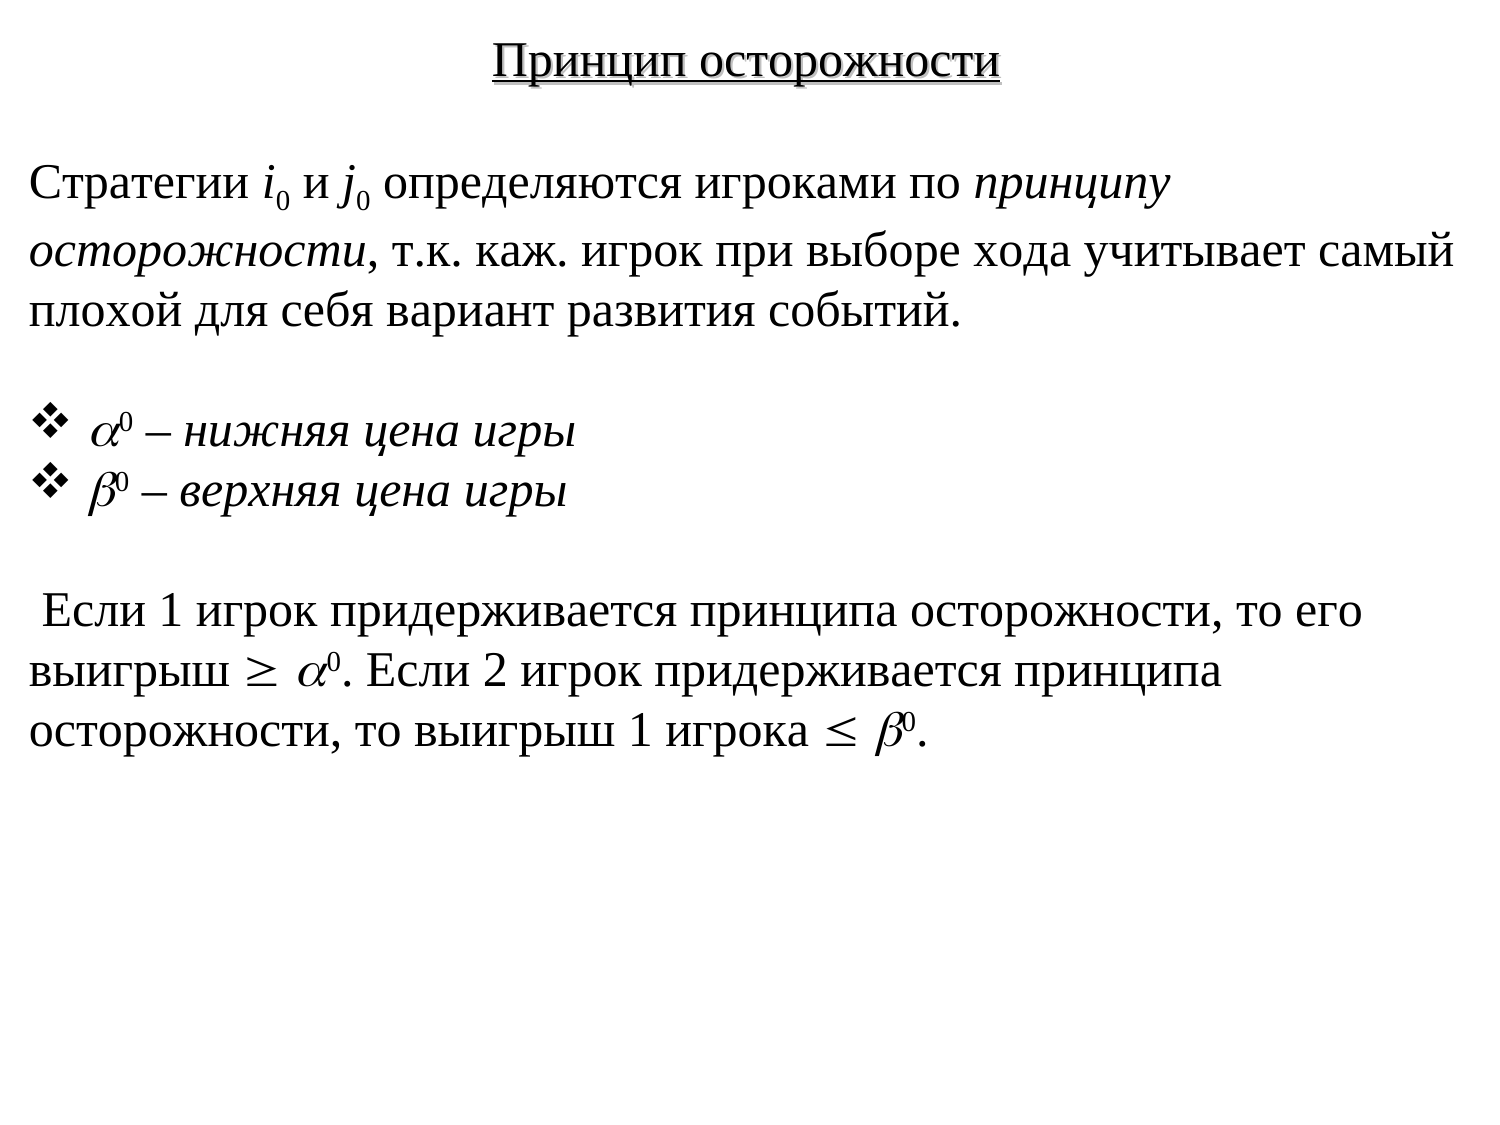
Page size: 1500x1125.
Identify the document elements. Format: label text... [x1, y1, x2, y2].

text_box Принцип осторожности [476, 18, 1028, 95]
text_box Стратегии i0 и j0 определяются игроками по принципу осторожности, т.к. каж. игрок при выборе хода учитывает самый плохой для себя вариант развития событий. 0 – нижняя цена игры 0 – верхняя цена игры Если 1 игрок придерживается принципа осторожности, то его выигрыш  0. Если 2 игрок придерживается принципа осторожности, то выигрыш 1 игрока  0. [14, 140, 1483, 765]
